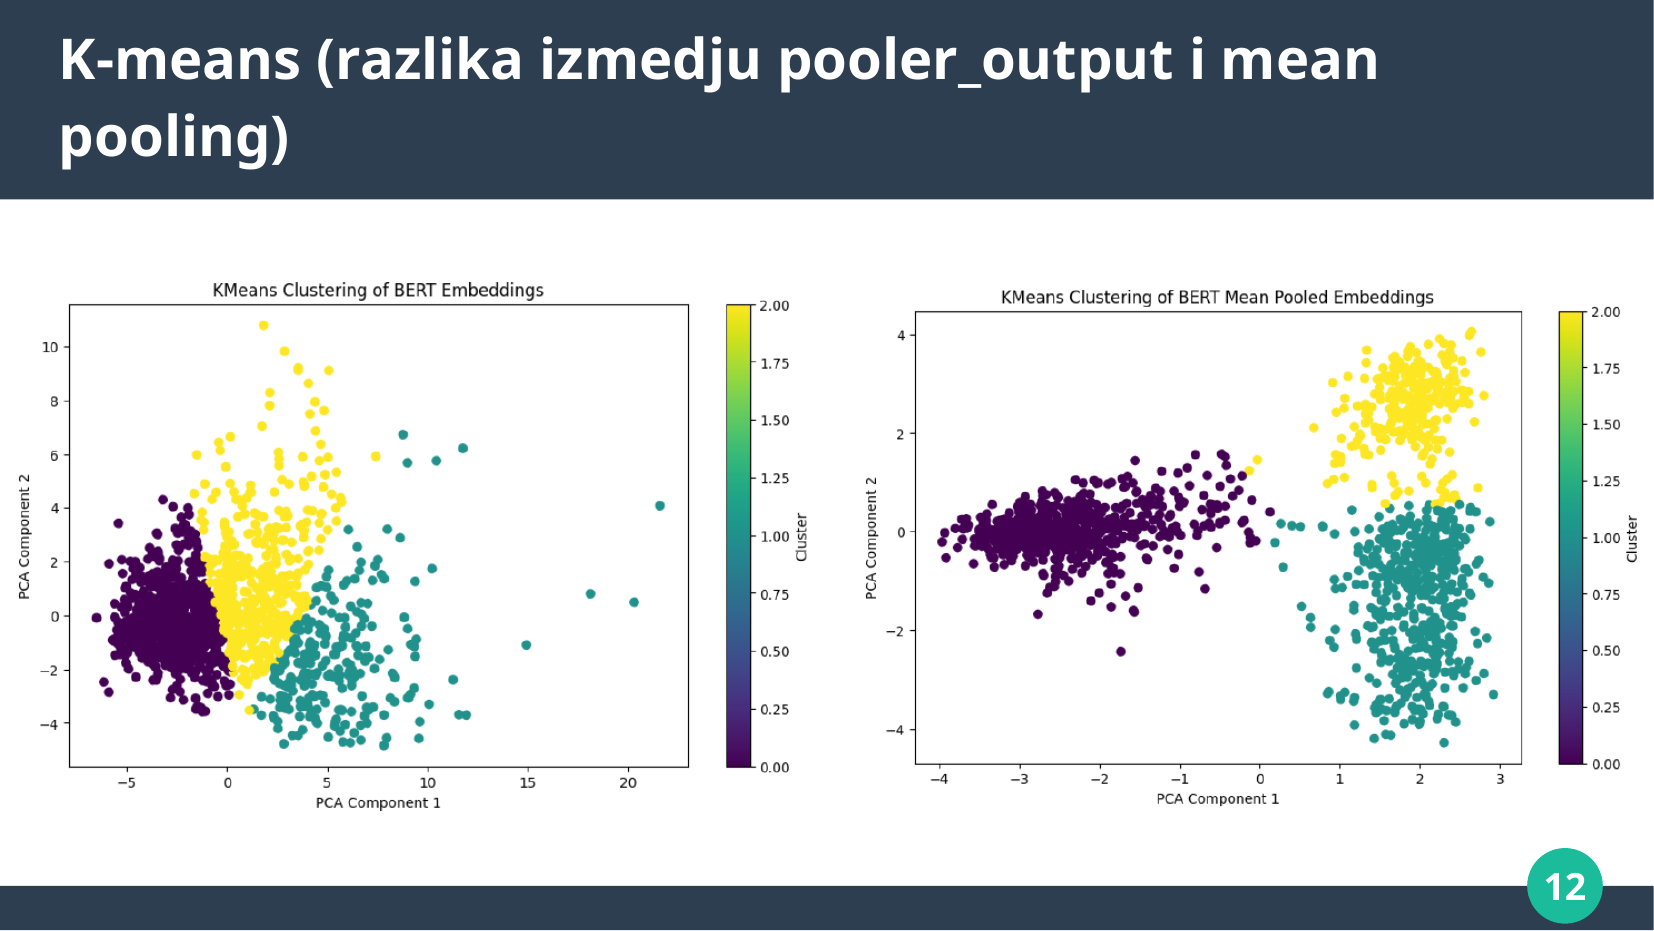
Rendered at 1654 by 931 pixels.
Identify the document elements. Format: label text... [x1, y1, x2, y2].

title K-means (razlika izmedju pooler_output i mean pooling) [59, 37, 1595, 155]
picture [844, 274, 1651, 822]
picture [2, 262, 826, 822]
